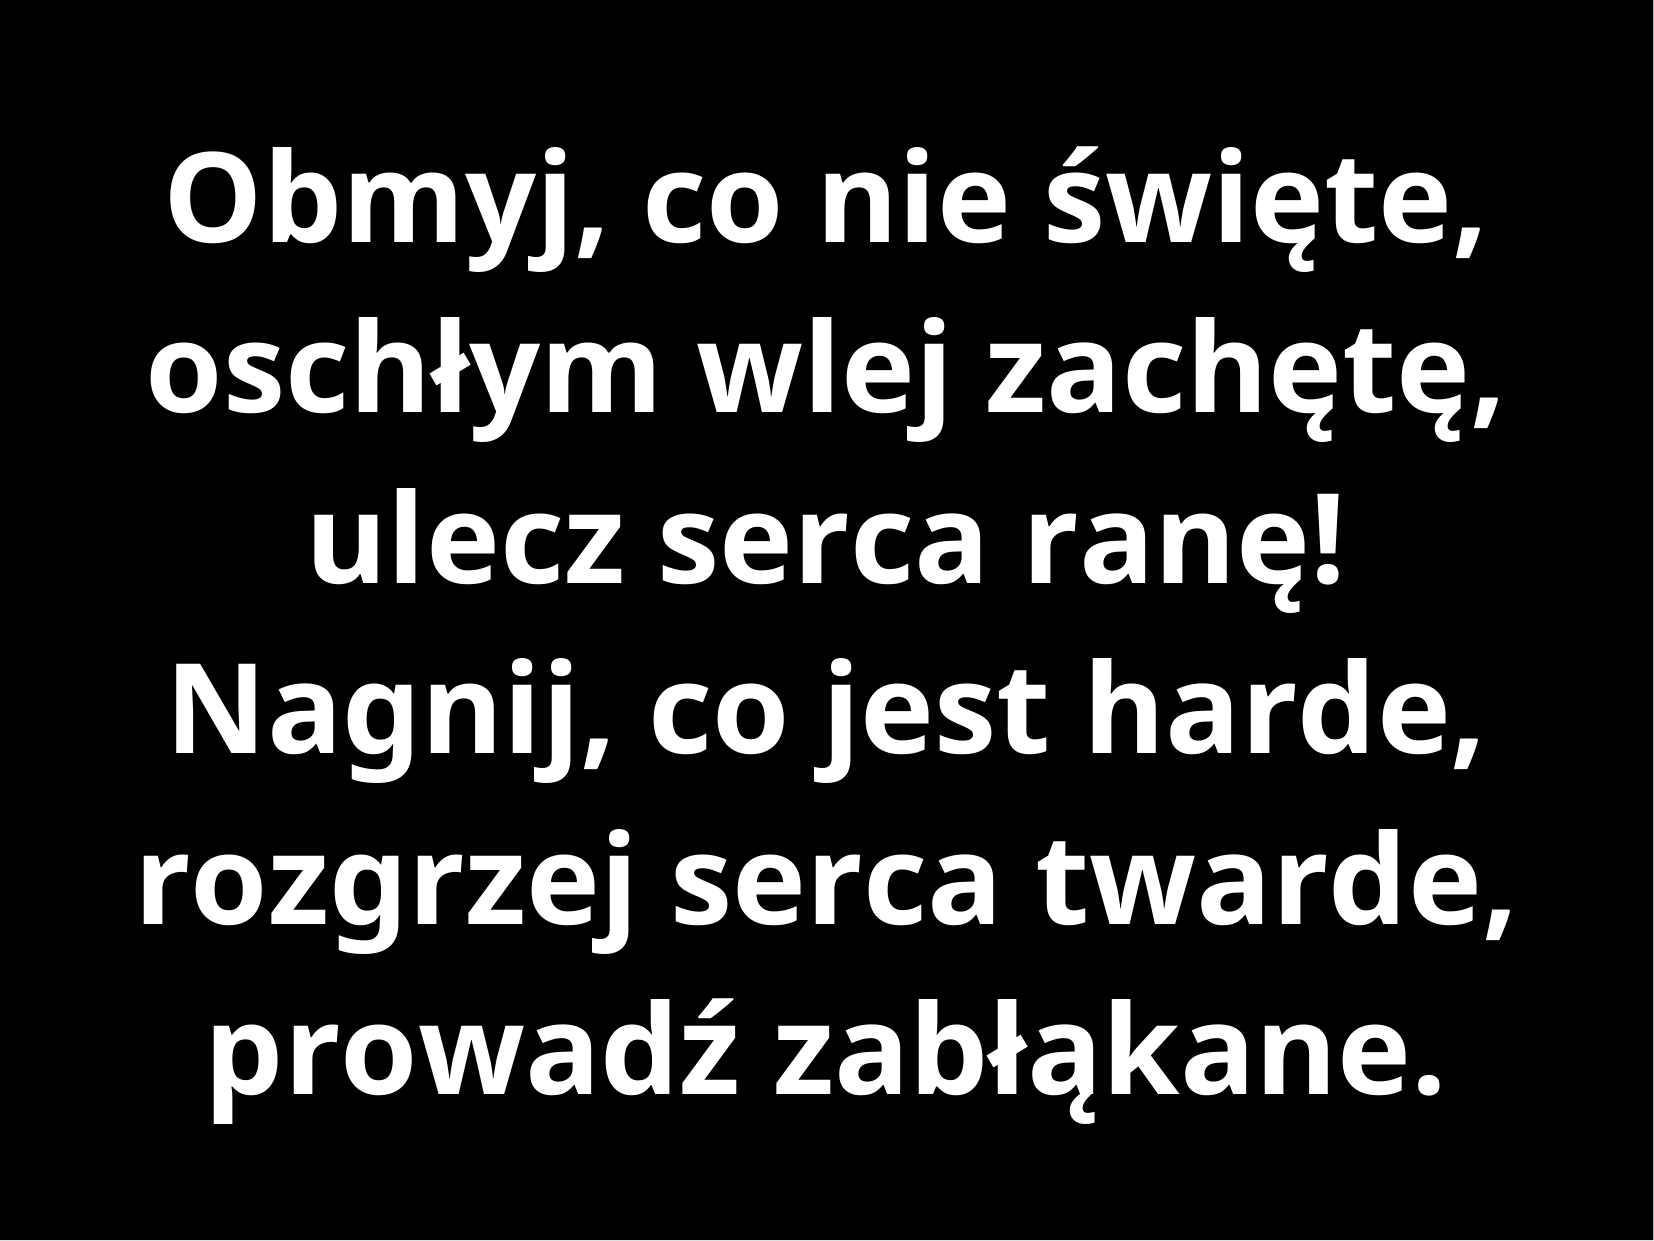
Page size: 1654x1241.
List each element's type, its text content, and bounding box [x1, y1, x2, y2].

title Obmyj, co nie święte, oschłym wlej zachętę, ulecz serca ranę! Nagnij, co jest harde, rozgrzej serca twarde, prowadź zabłąkane. [0, 0, 1654, 1241]
